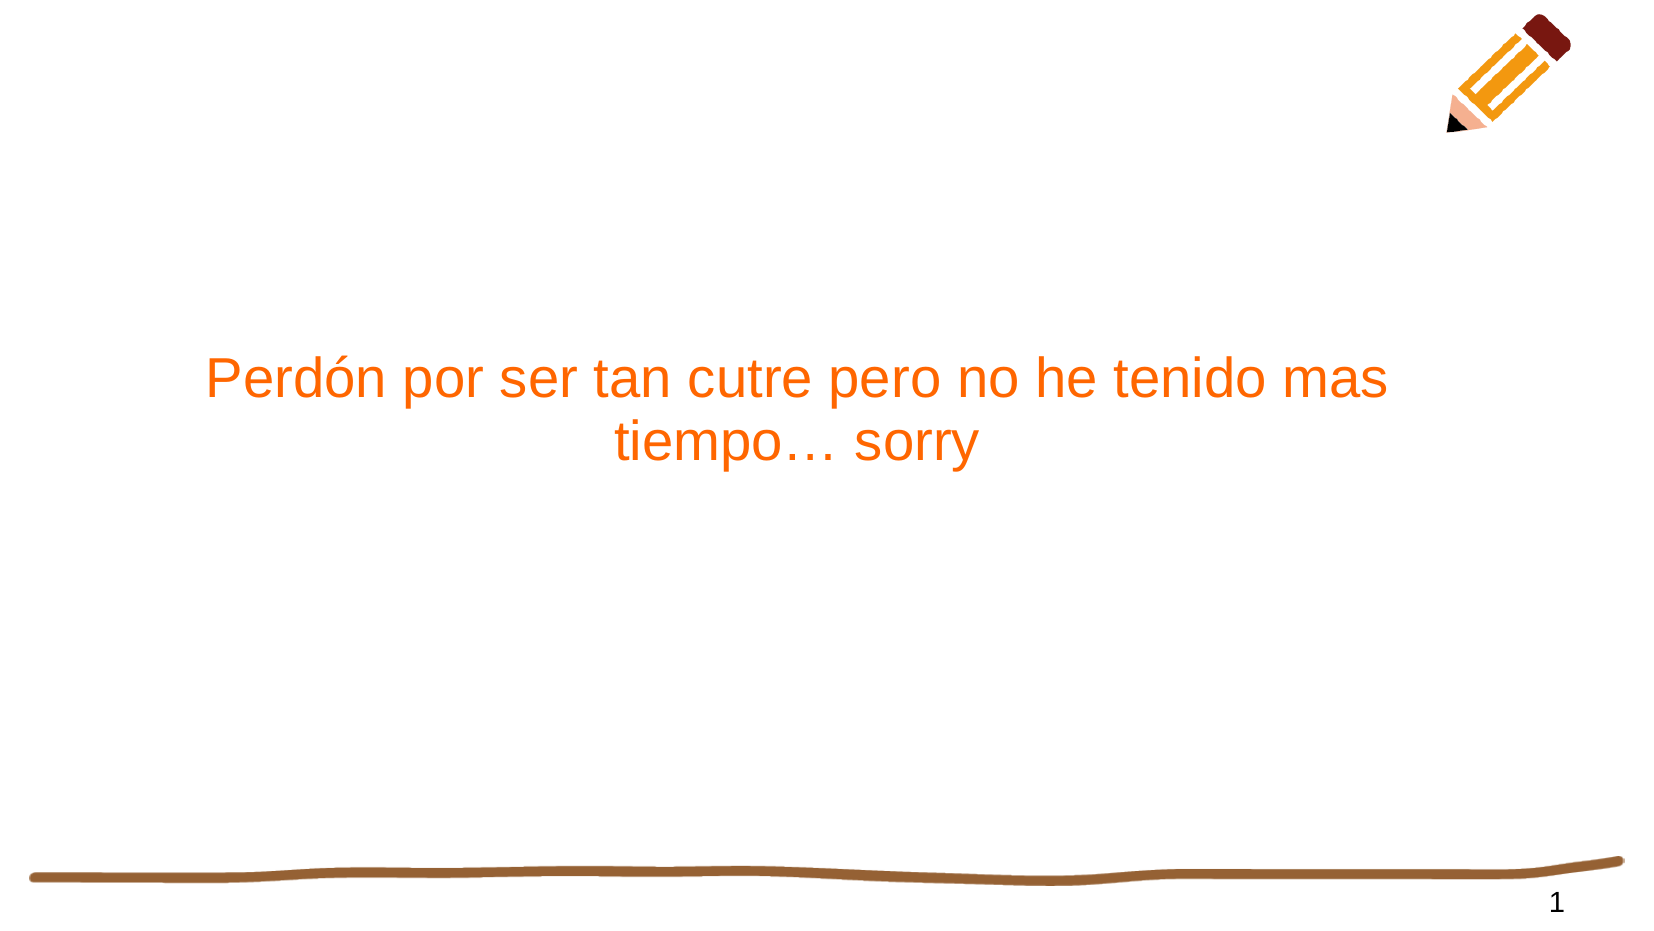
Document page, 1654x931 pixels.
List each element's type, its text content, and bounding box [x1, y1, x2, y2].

picture [29, 856, 1625, 886]
picture [1446, 14, 1571, 133]
title Perdón por ser tan cutre pero no he tenido mas tiempo… sorry [118, 346, 1477, 473]
